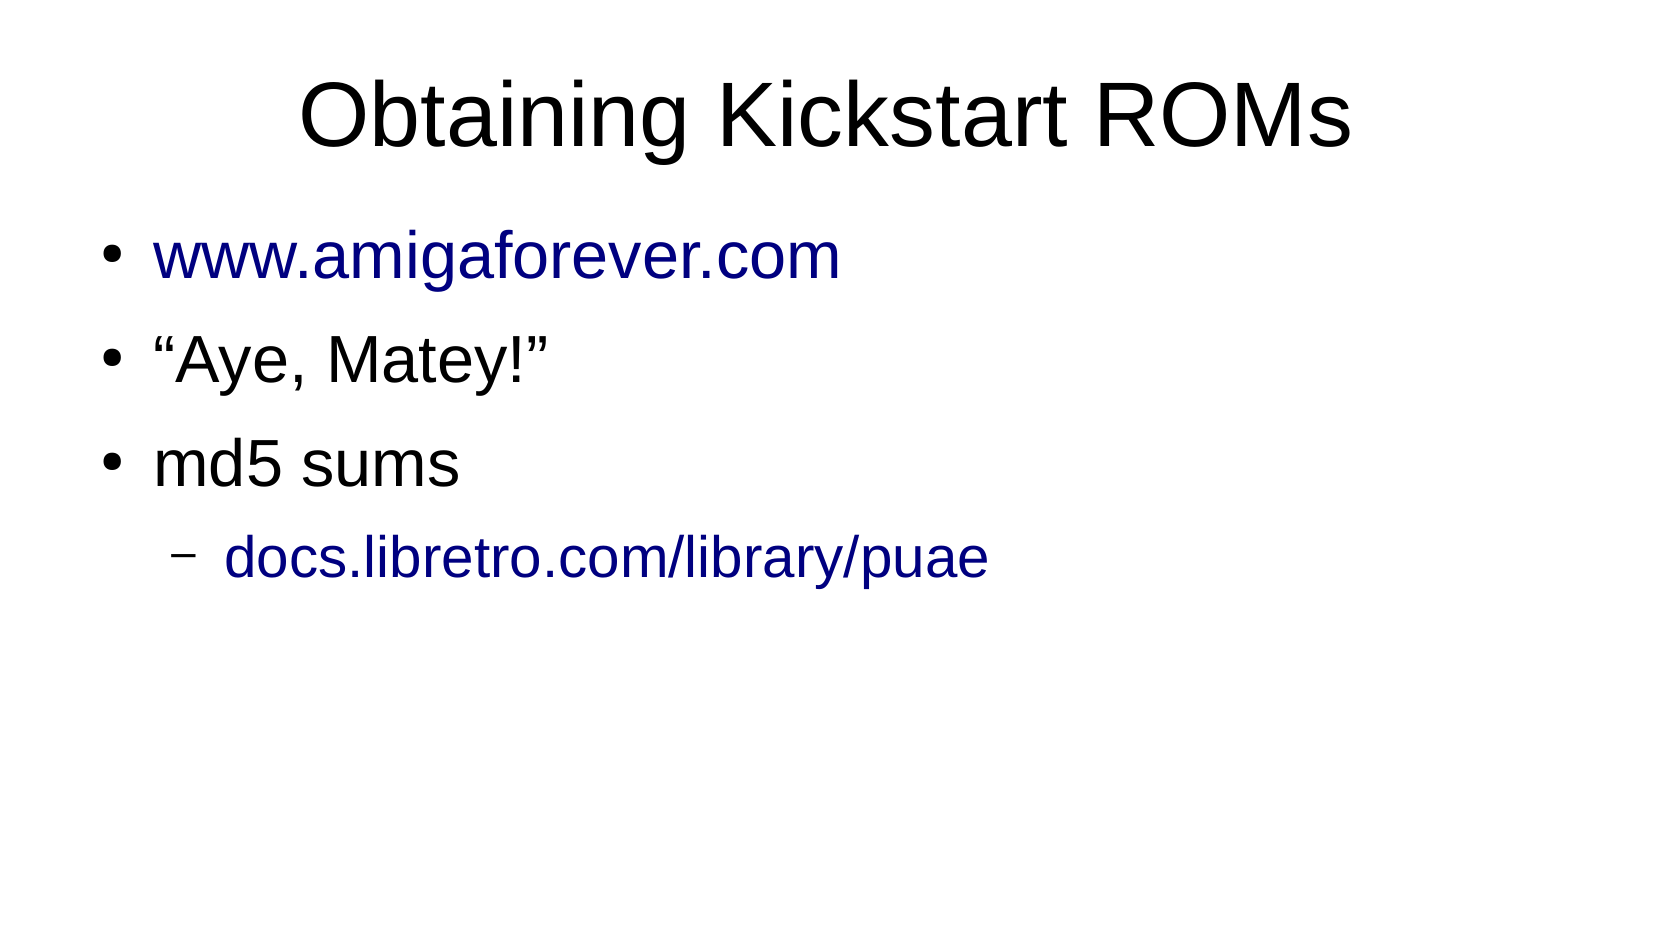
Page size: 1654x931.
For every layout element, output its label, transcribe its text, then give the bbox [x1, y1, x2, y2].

list www.amigaforever.com “Aye, Matey!” md5 sums docs.libretro.com/library/puae [82, 217, 1571, 758]
title Obtaining Kickstart ROMs [82, 37, 1571, 193]
